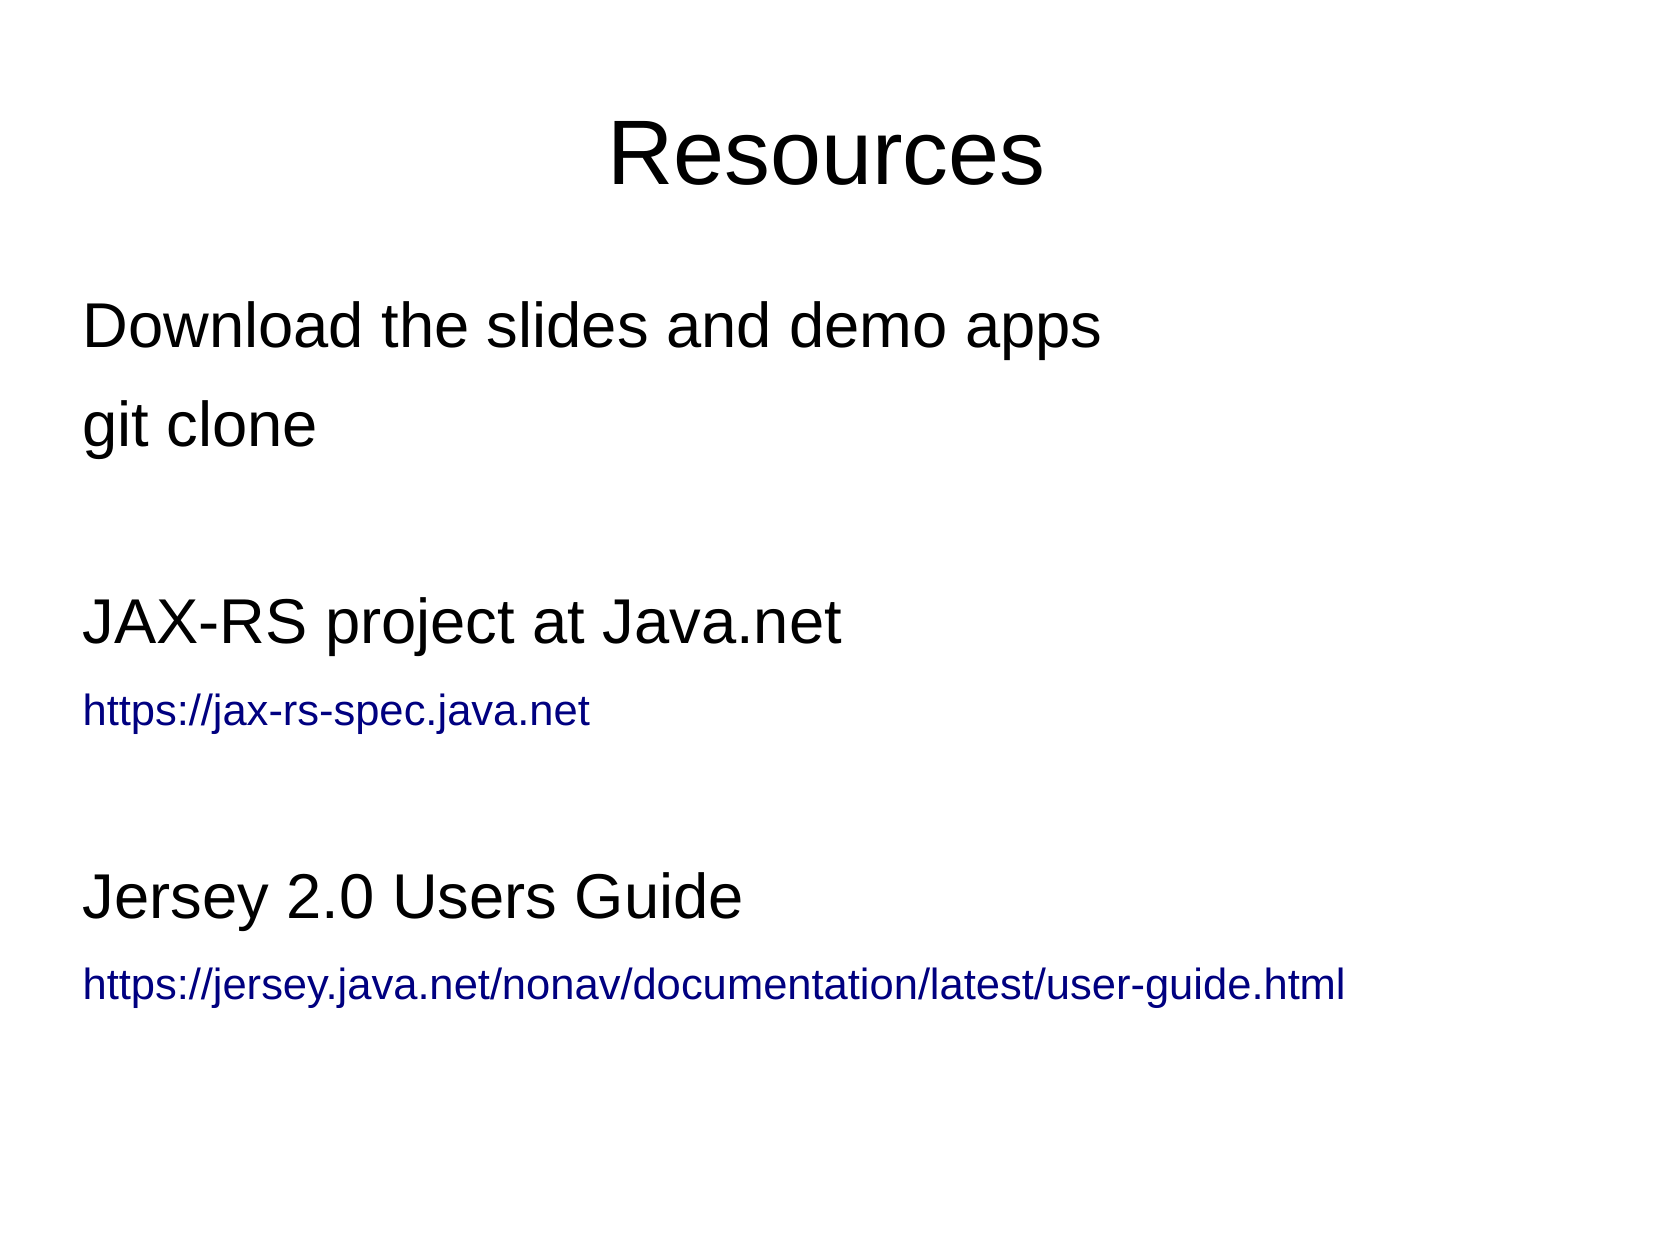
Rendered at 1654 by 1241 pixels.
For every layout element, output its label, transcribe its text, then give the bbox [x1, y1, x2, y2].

list Download the slides and demo apps git clone JAX-RS project at Java.net https://jax-rs-spec.java.net Jersey 2.0 Users Guide https://jersey.java.net/nonav/documentation/latest/user-guide.html [82, 290, 1538, 1010]
title Resources [82, 49, 1571, 257]
